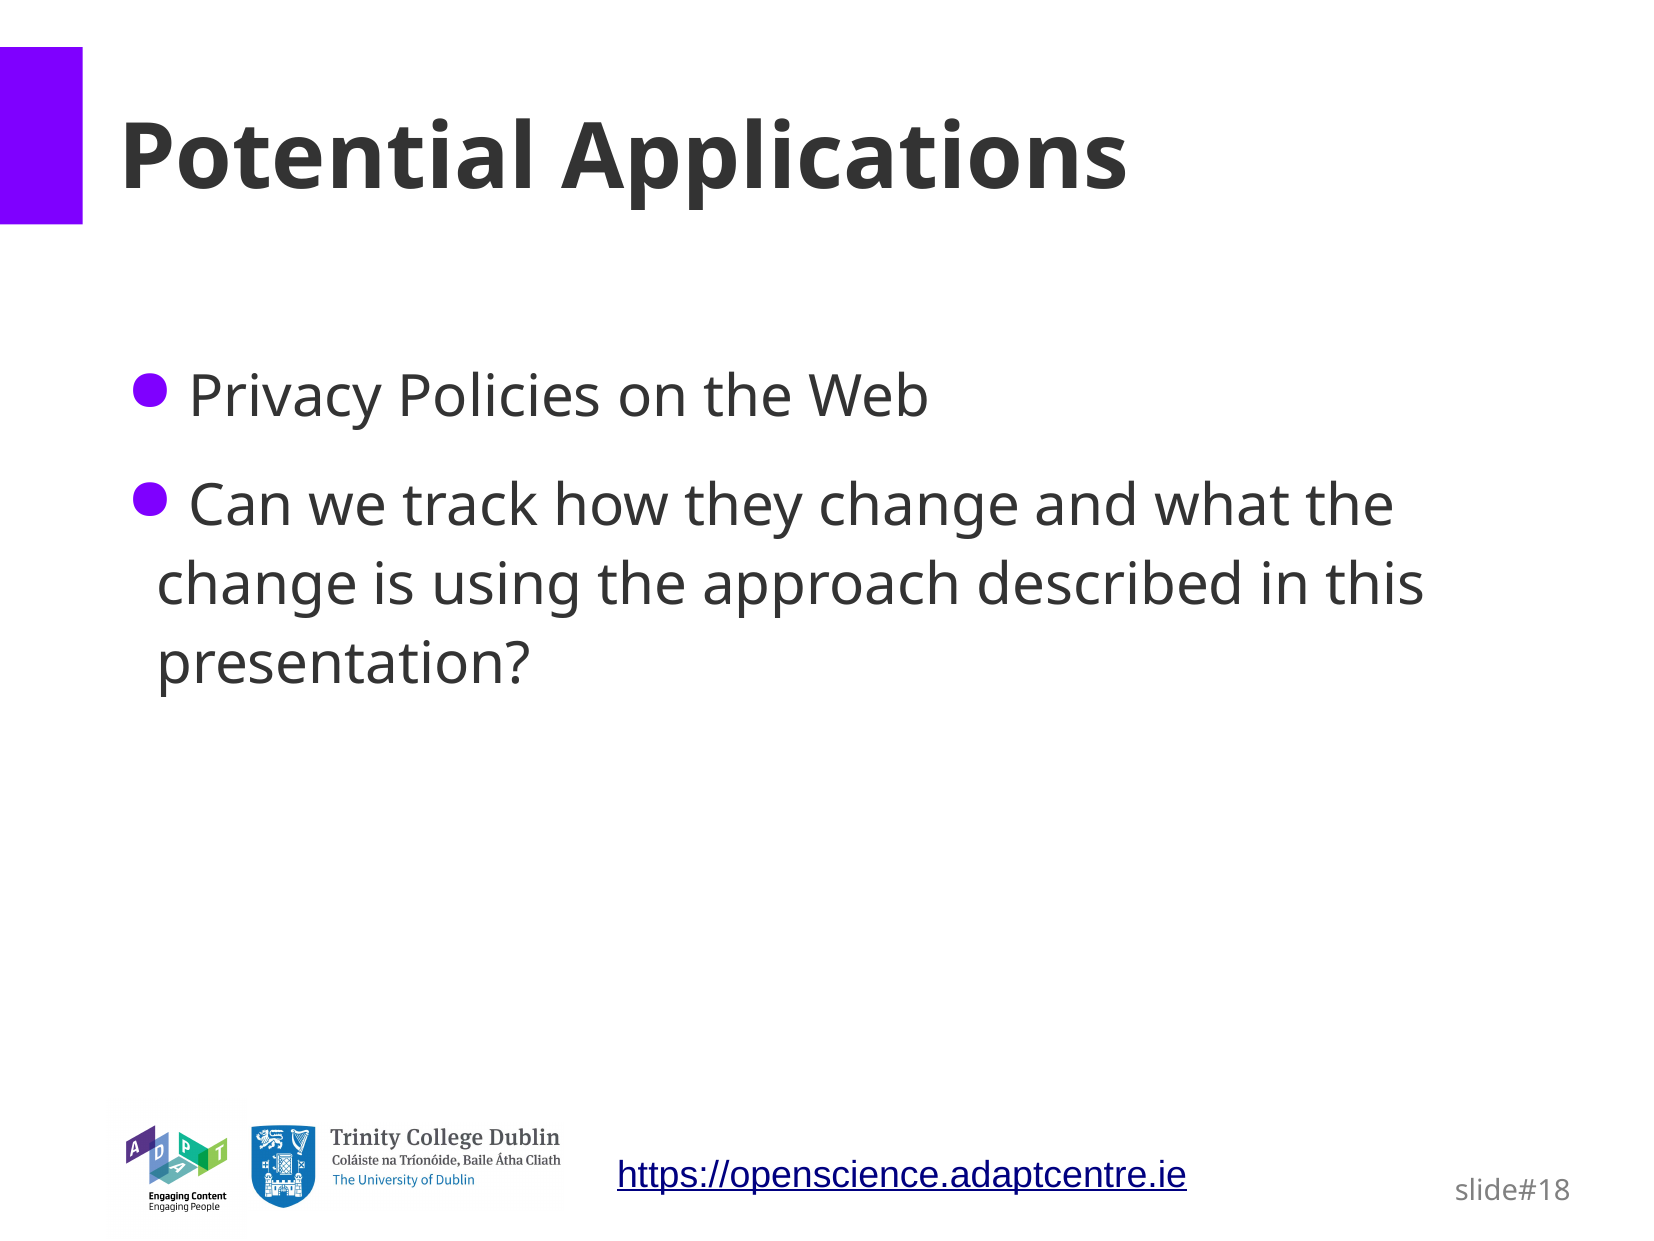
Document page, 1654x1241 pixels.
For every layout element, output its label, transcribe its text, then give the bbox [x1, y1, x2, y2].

picture [248, 1122, 564, 1211]
picture [106, 1098, 247, 1239]
list Privacy Policies on the Web Can we track how they change and what the change is using the approach described in this presentation? [118, 354, 1536, 1074]
title Potential Applications [118, 49, 1571, 257]
